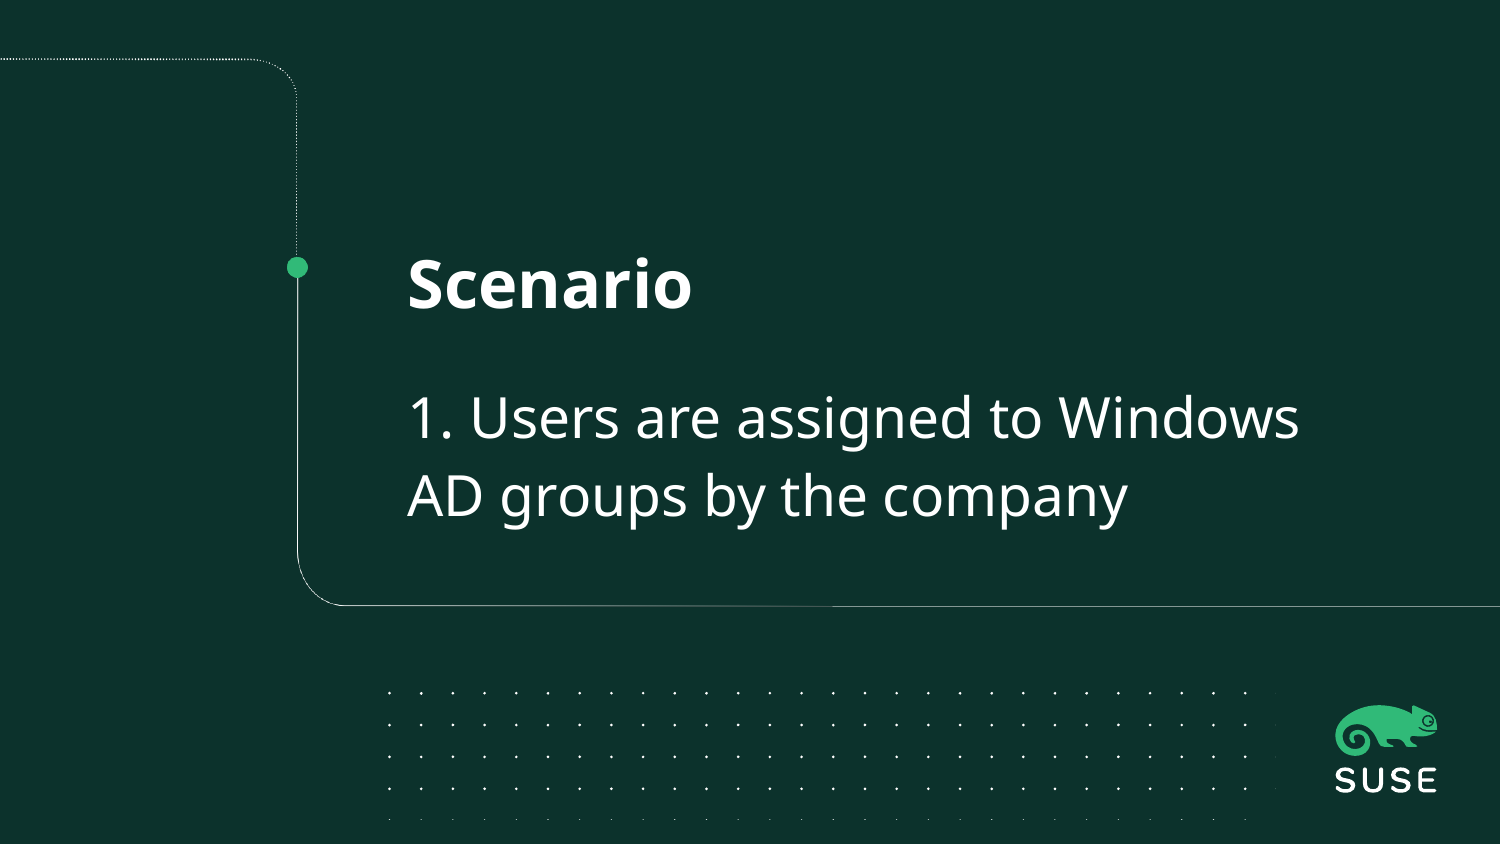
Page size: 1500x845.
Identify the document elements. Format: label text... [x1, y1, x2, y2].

title Scenario [407, 212, 1312, 354]
list 1. Users are assigned to Windows AD groups by the company [407, 377, 1312, 585]
picture [0, 58, 1500, 607]
